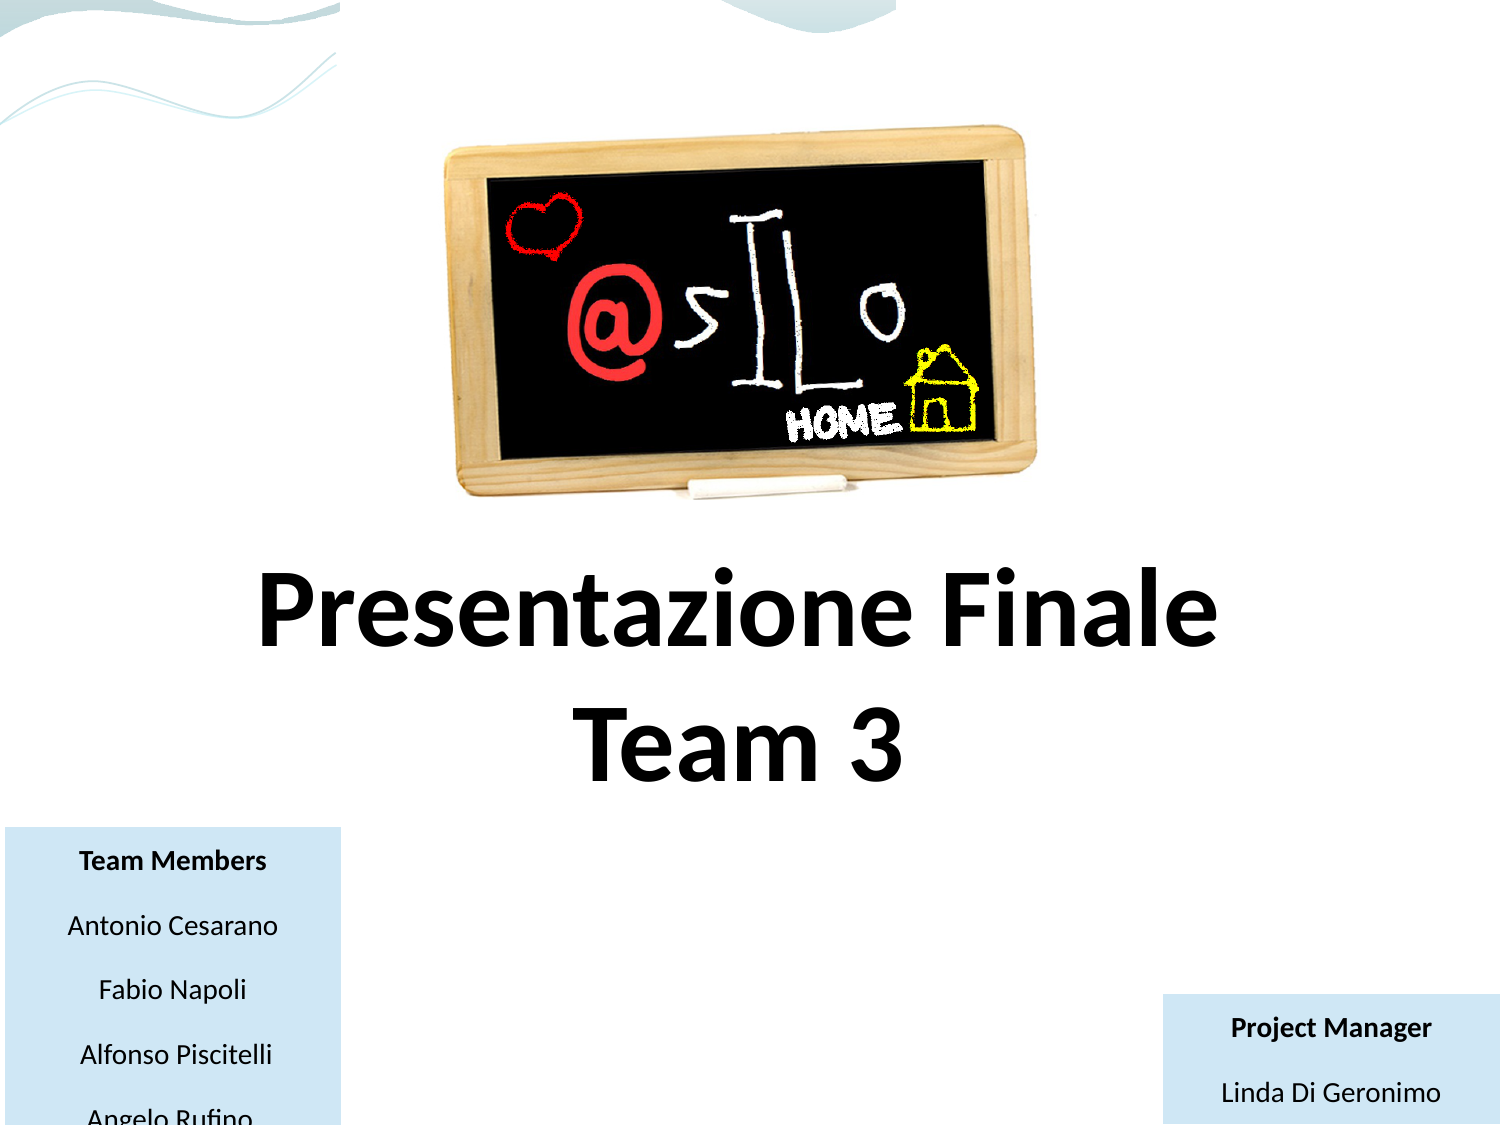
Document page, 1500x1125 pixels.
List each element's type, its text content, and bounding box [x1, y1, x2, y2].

table_cell Fabio Napoli [5, 957, 341, 1022]
table_cell Antonio Cesarano [5, 892, 341, 957]
table_cell Linda Di Geronimo [1163, 1059, 1500, 1124]
table_cell Alfonso Piscitelli [5, 1022, 341, 1087]
picture [437, 120, 1041, 500]
text_box Presentazione Finale Team 3 [241, 527, 1237, 812]
table_header Project Manager [1163, 994, 1500, 1059]
table_cell Angelo Rufino [5, 1087, 341, 1125]
table_header Team Members [5, 827, 341, 892]
